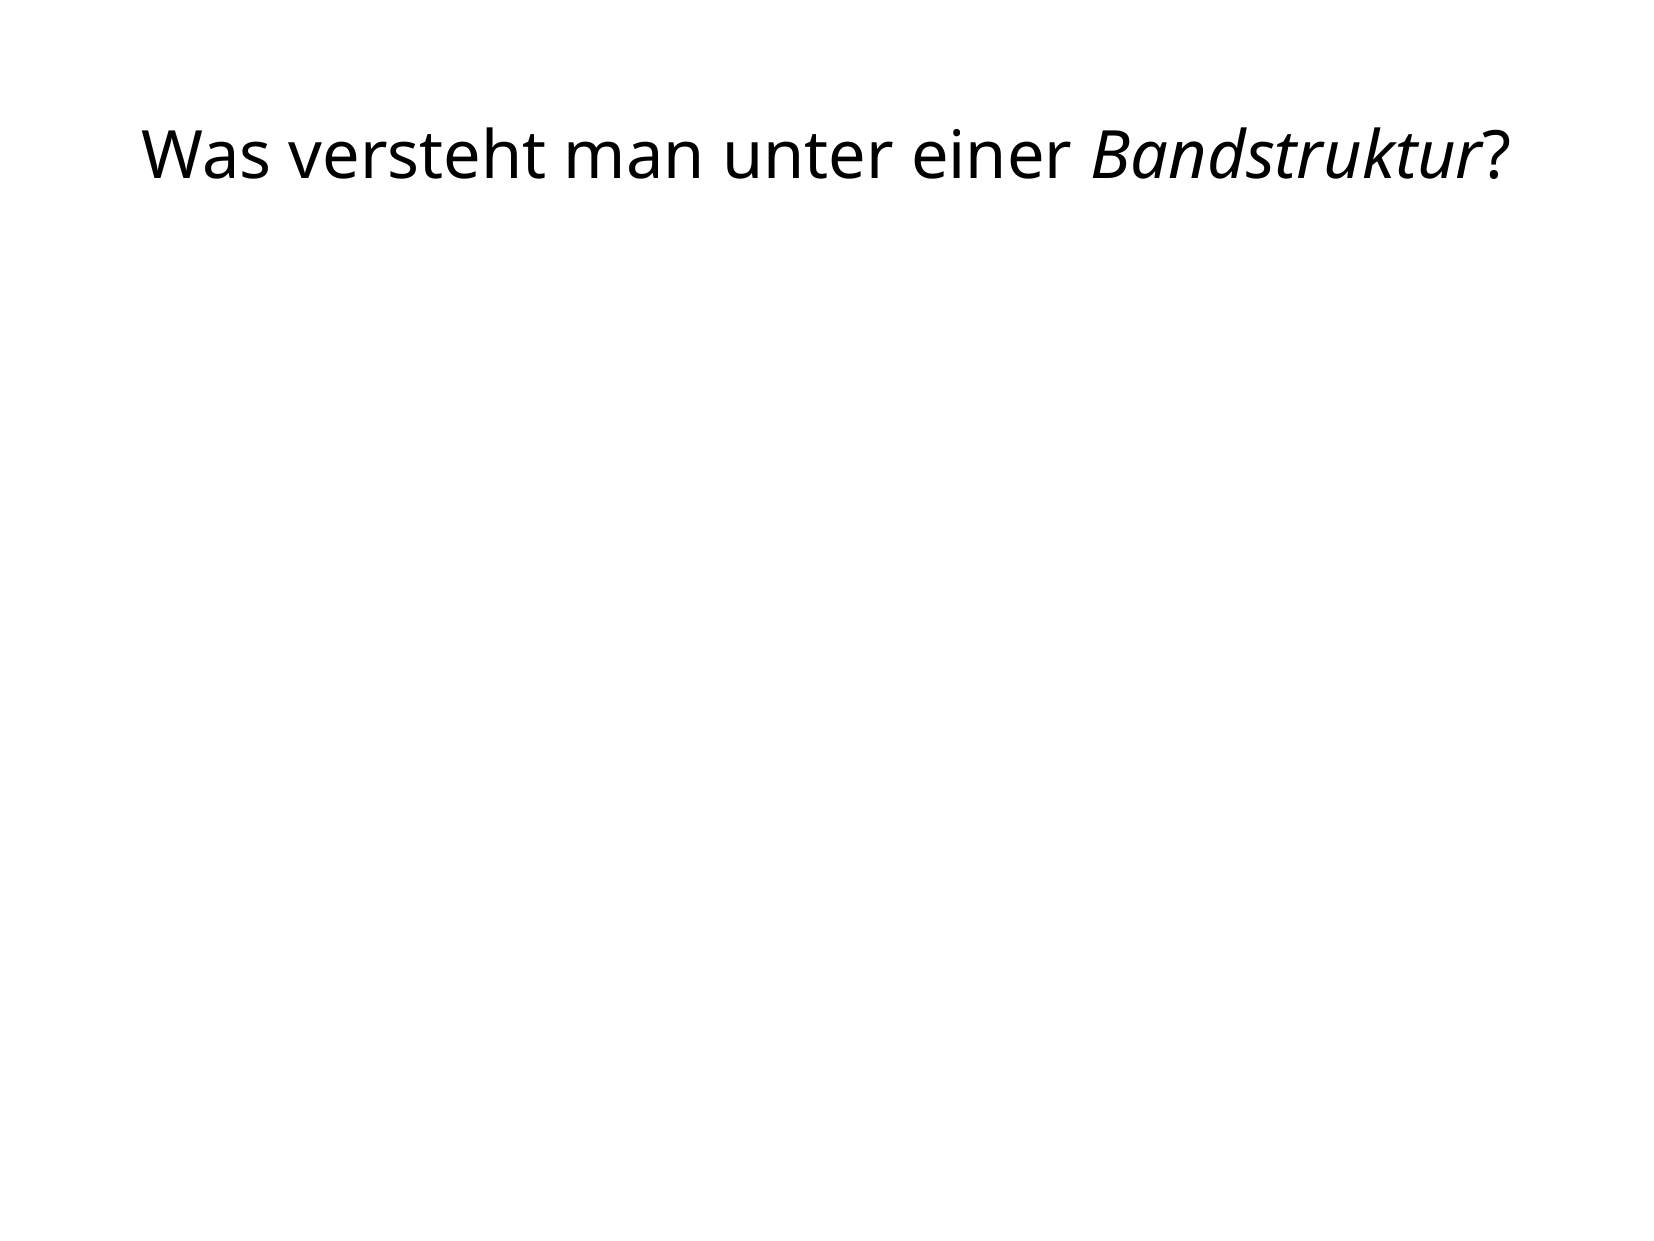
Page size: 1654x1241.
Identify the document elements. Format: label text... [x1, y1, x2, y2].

title Was versteht man unter einer Bandstruktur? [82, 49, 1571, 257]
